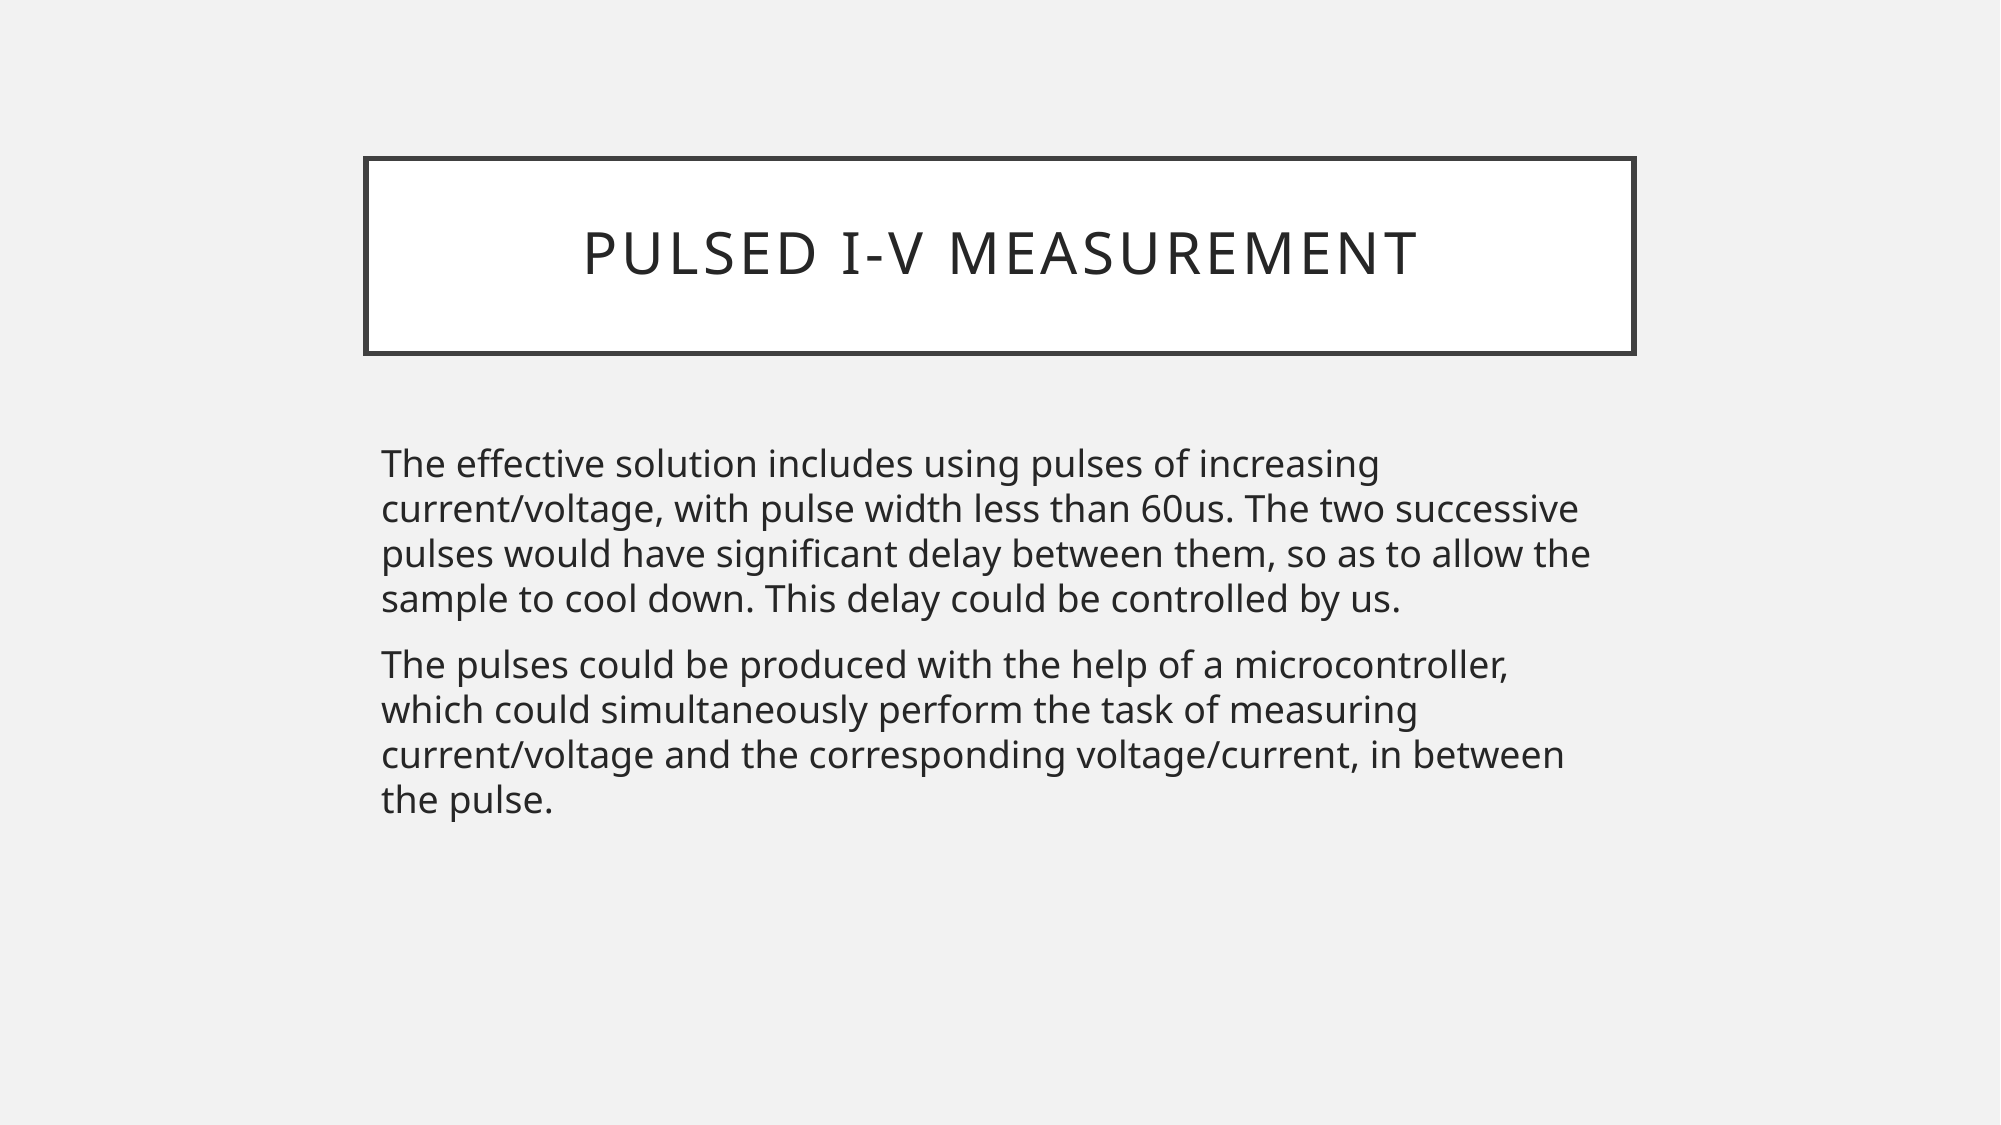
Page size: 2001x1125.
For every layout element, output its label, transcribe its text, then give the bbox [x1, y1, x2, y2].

title PULSED i-v MEASUREMENT [366, 158, 1634, 354]
list The effective solution includes using pulses of increasing current/voltage, with pulse width less than 60us. The two successive pulses would have significant delay between them, so as to allow the sample to cool down. This delay could be controlled by us. The pulses could be produced with the help of a microcontroller, which could simultaneously perform the task of measuring current/voltage and the corresponding voltage/current, in between the pulse. [366, 432, 1634, 942]
